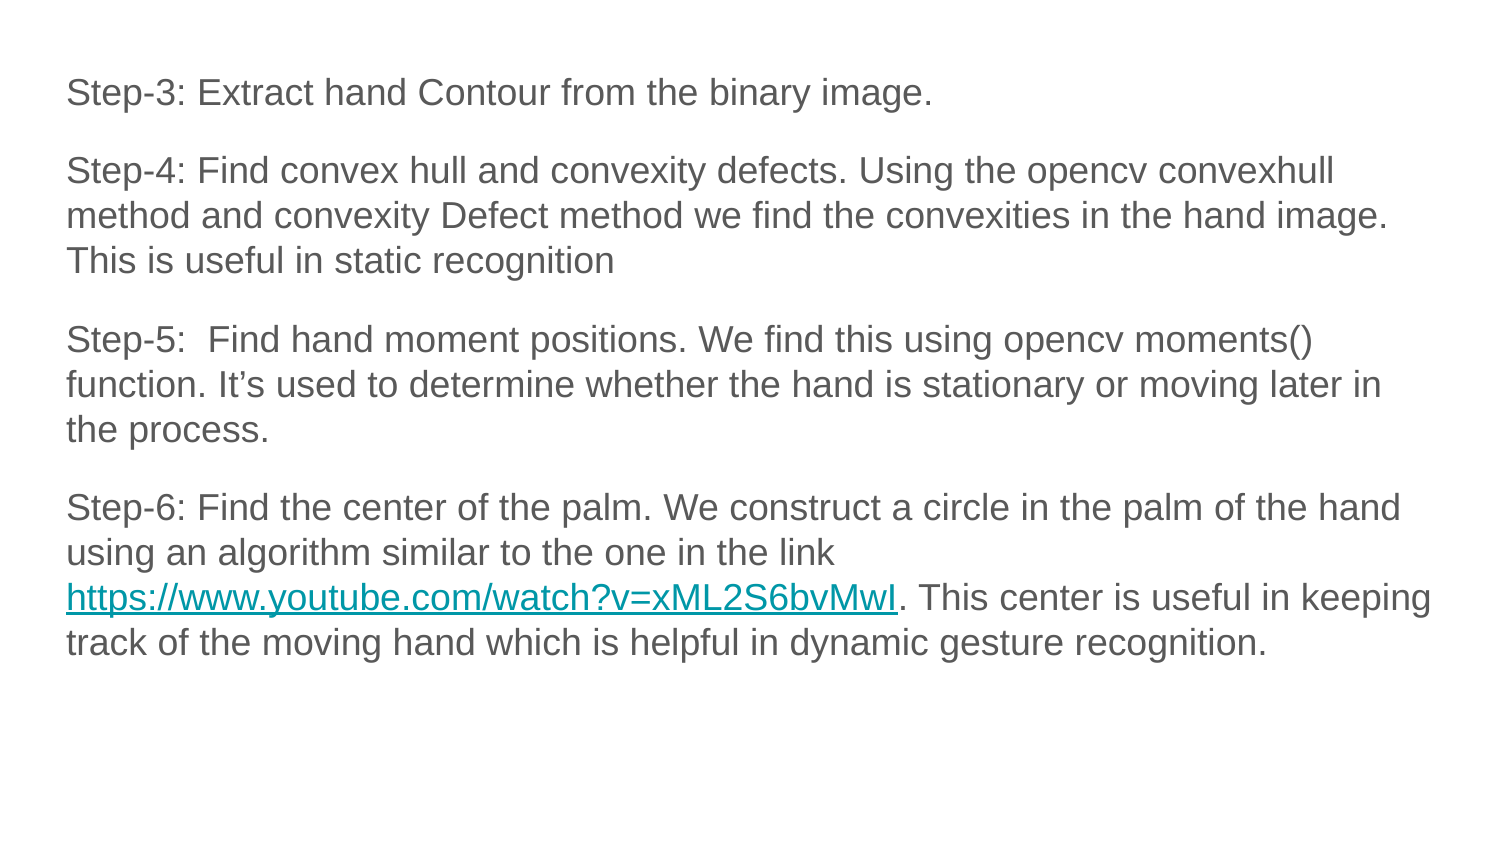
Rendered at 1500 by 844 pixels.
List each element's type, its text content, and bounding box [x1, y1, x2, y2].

list Step-3: Extract hand Contour from the binary image. Step-4: Find convex hull and convexity defects. Using the opencv convexhull method and convexity Defect method we find the convexities in the hand image. This is useful in static recognition Step-5: Find hand moment positions. We find this using opencv moments() function. It’s used to determine whether the hand is stationary or moving later in the process. Step-6: Find the center of the palm. We construct a circle in the palm of the hand using an algorithm similar to the one in the link https://www.youtube.com/watch?v=xML2S6bvMwI. This center is useful in keeping track of the moving hand which is helpful in dynamic gesture recognition. [51, 52, 1449, 750]
